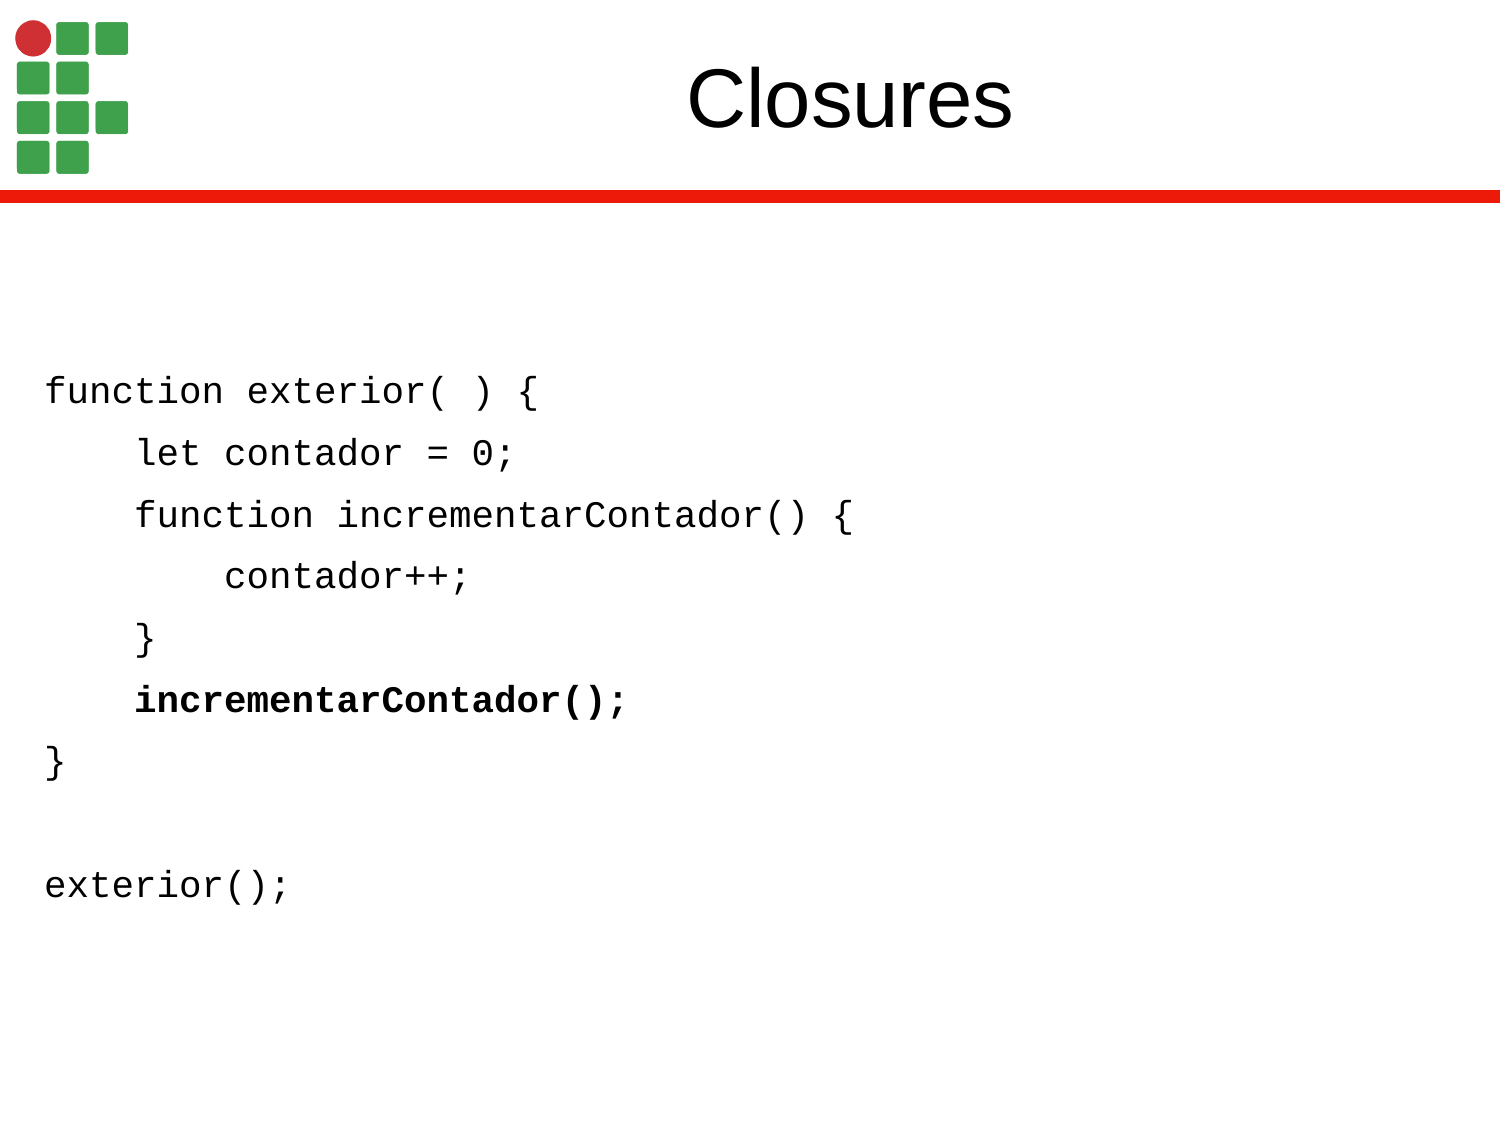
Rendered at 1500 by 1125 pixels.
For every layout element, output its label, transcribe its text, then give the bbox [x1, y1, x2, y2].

picture [14, 16, 130, 178]
title Closures [230, 0, 1471, 202]
list function exterior( ) { let contador = 0; function incrementarContador() { contador++; } incrementarContador(); } exterior(); [29, 207, 1471, 1087]
